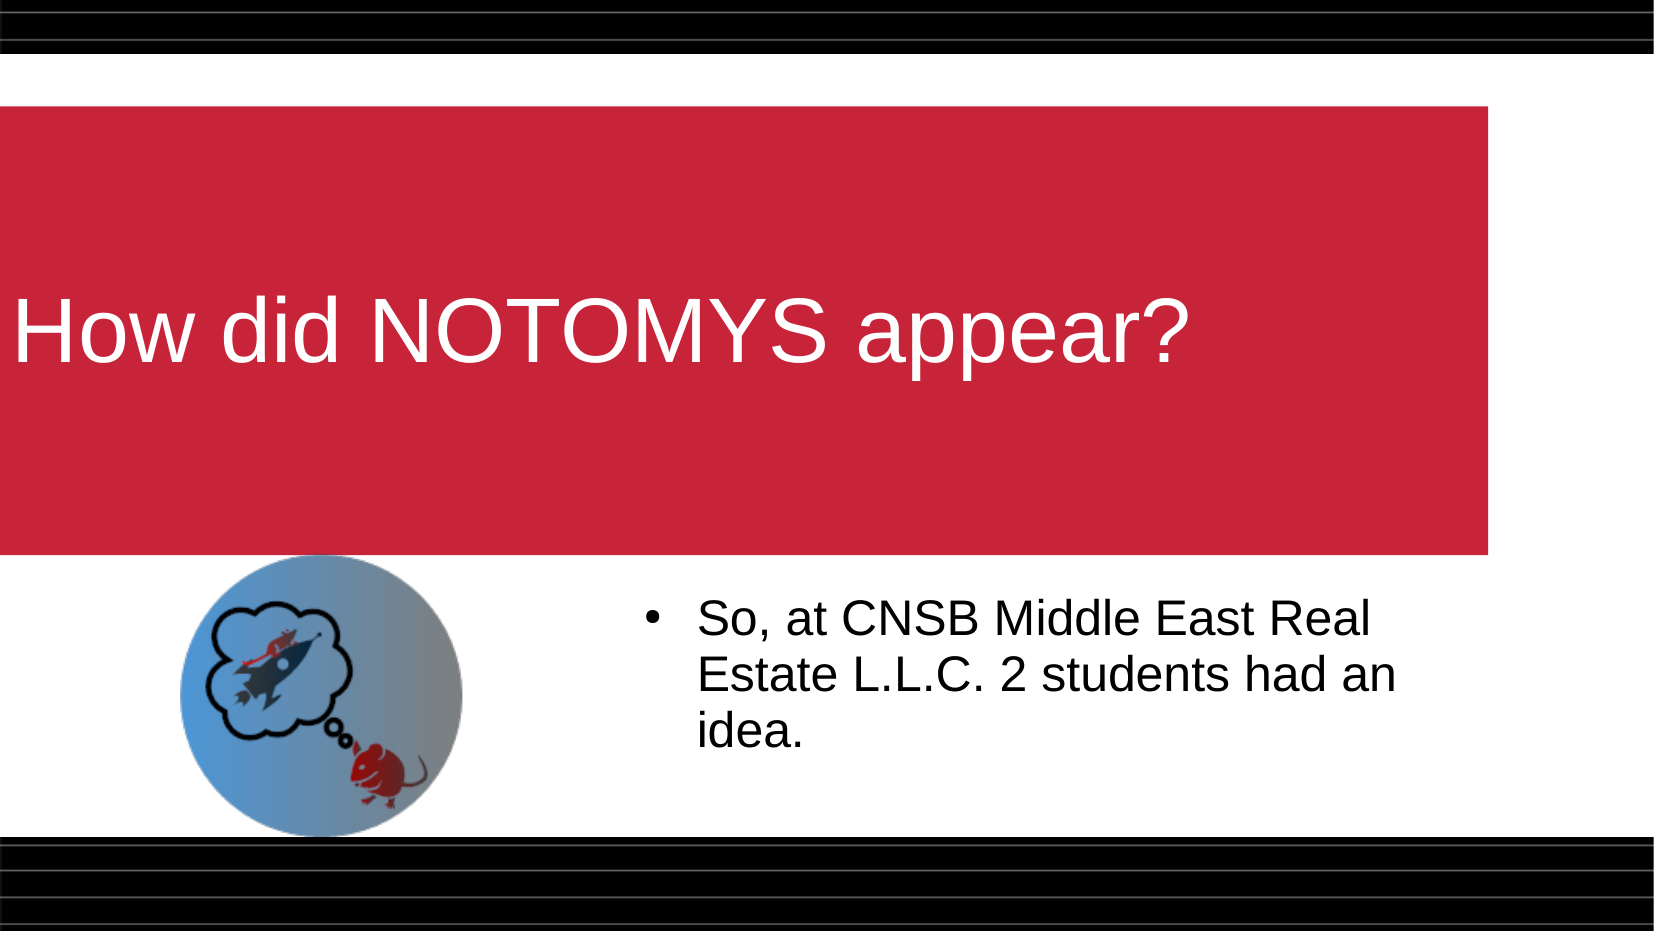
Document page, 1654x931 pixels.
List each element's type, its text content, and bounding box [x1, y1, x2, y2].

picture [0, 539, 1654, 931]
list So, at CNSB Middle East Real Estate L.L.C. 2 students had an idea. [625, 590, 1489, 804]
title How did NOTOMYS appear? [0, 106, 1489, 556]
picture [0, 0, 1654, 54]
